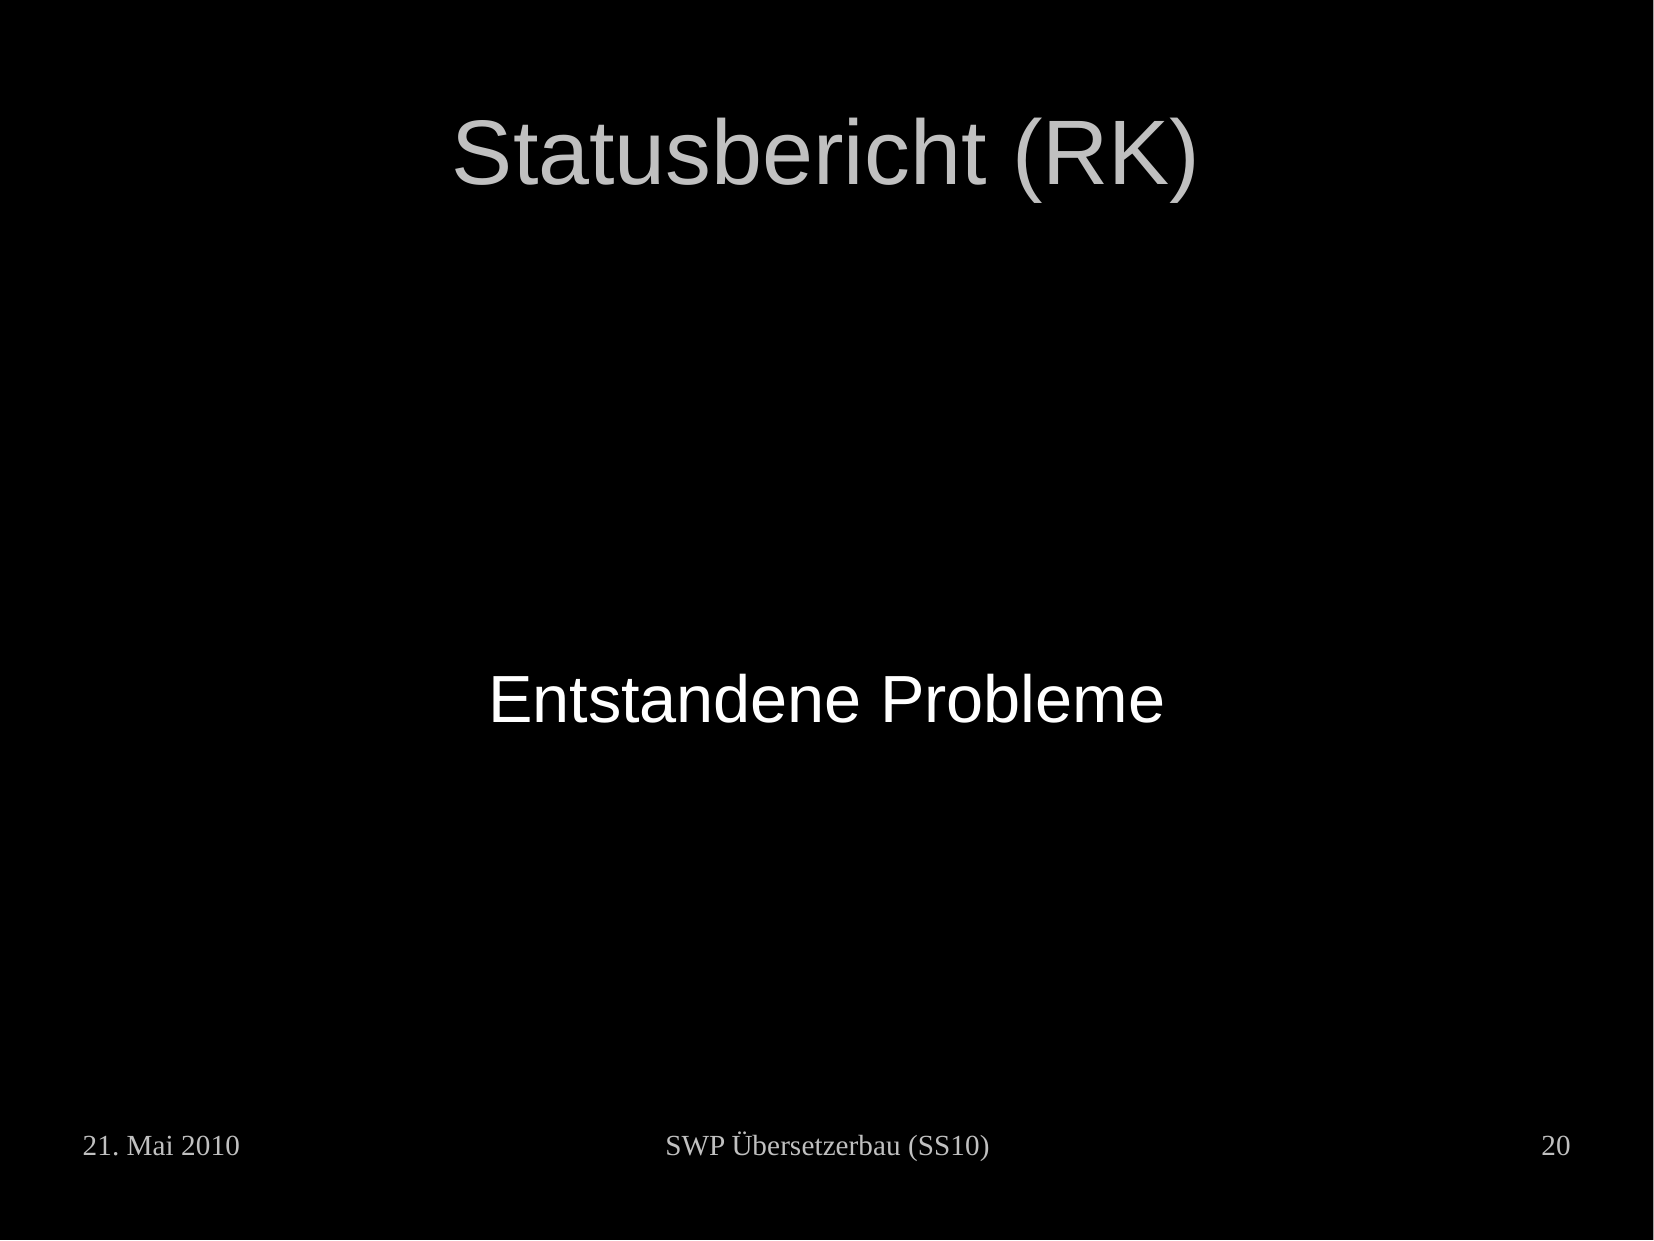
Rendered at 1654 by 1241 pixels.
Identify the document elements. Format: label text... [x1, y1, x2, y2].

title Statusbericht (RK) [82, 49, 1571, 257]
subtitle Entstandene Probleme [82, 297, 1571, 1102]
